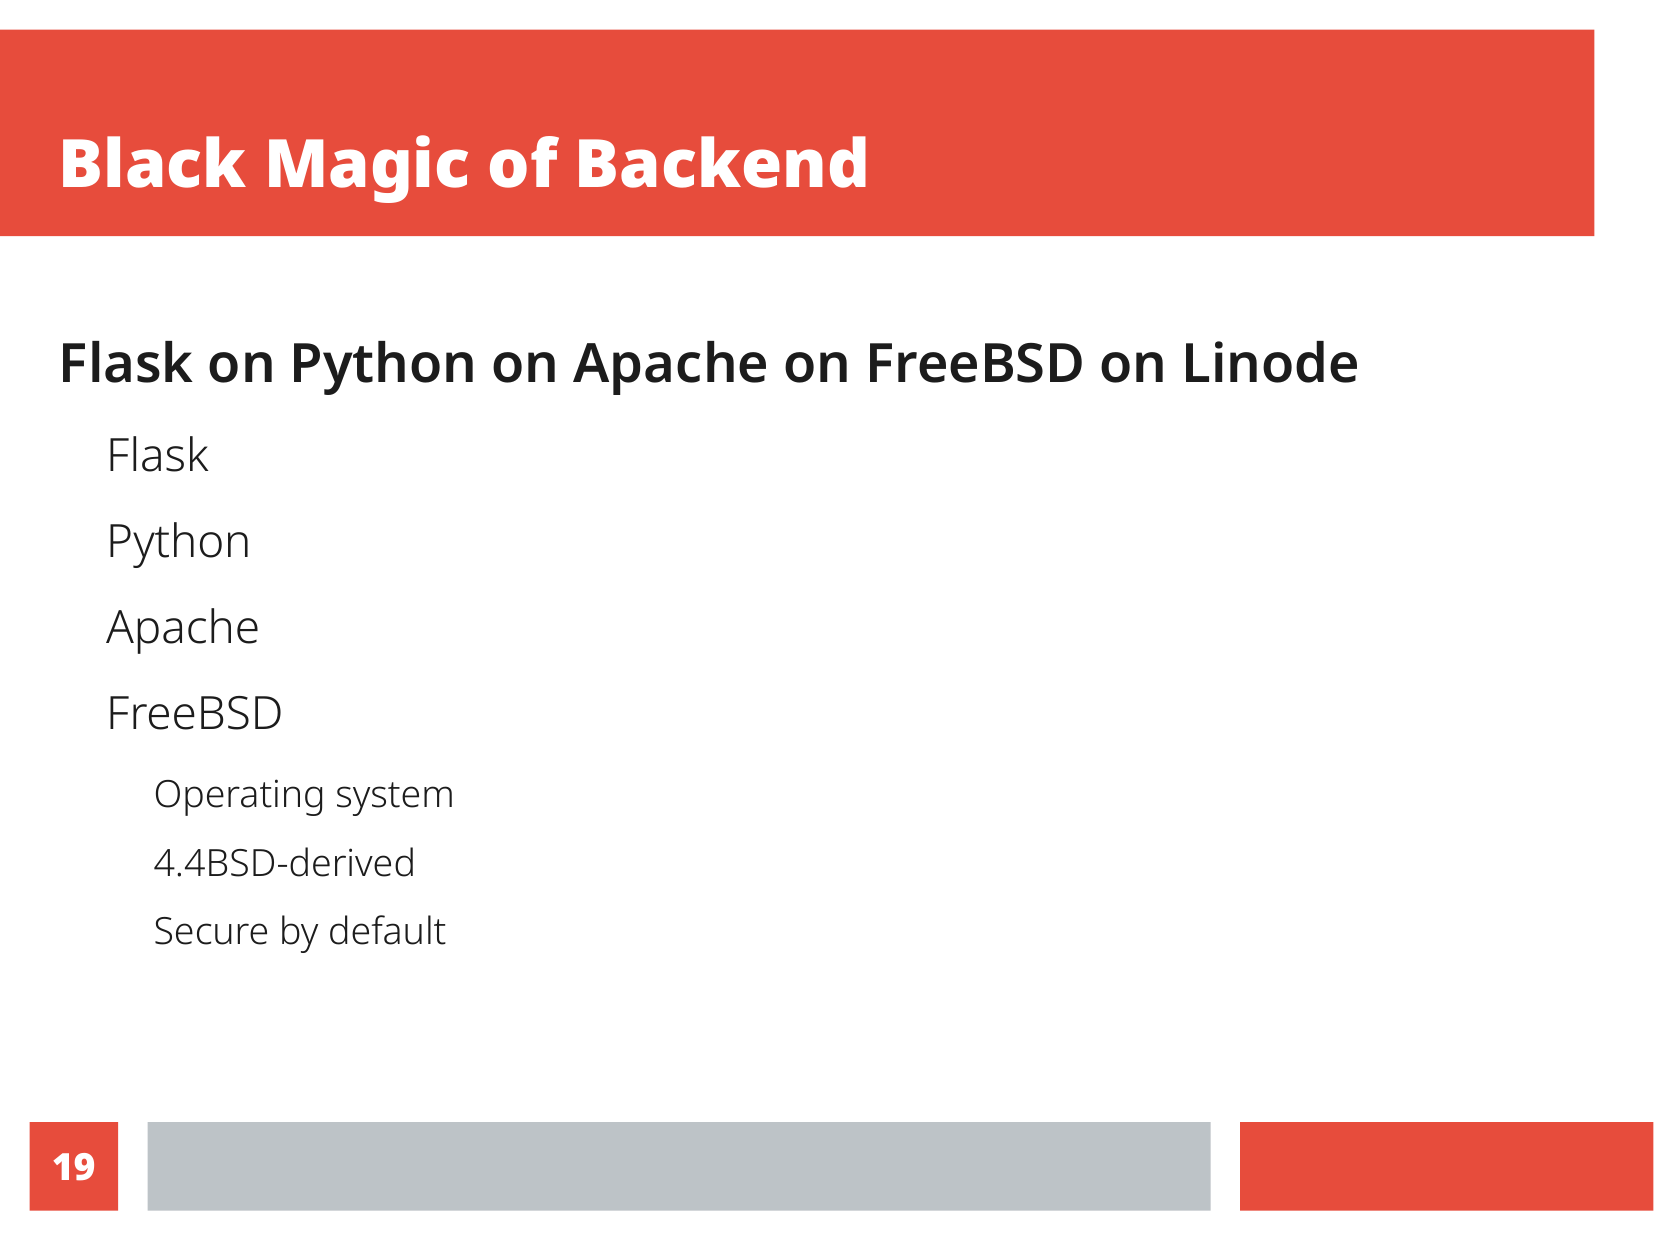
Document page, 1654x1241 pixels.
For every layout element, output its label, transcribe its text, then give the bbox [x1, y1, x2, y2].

title Black Magic of Backend [59, 59, 1595, 207]
list Flask on Python on Apache on FreeBSD on Linode Flask Python Apache FreeBSD Operating system 4.4BSD-derived Secure by default [59, 324, 1565, 1093]
